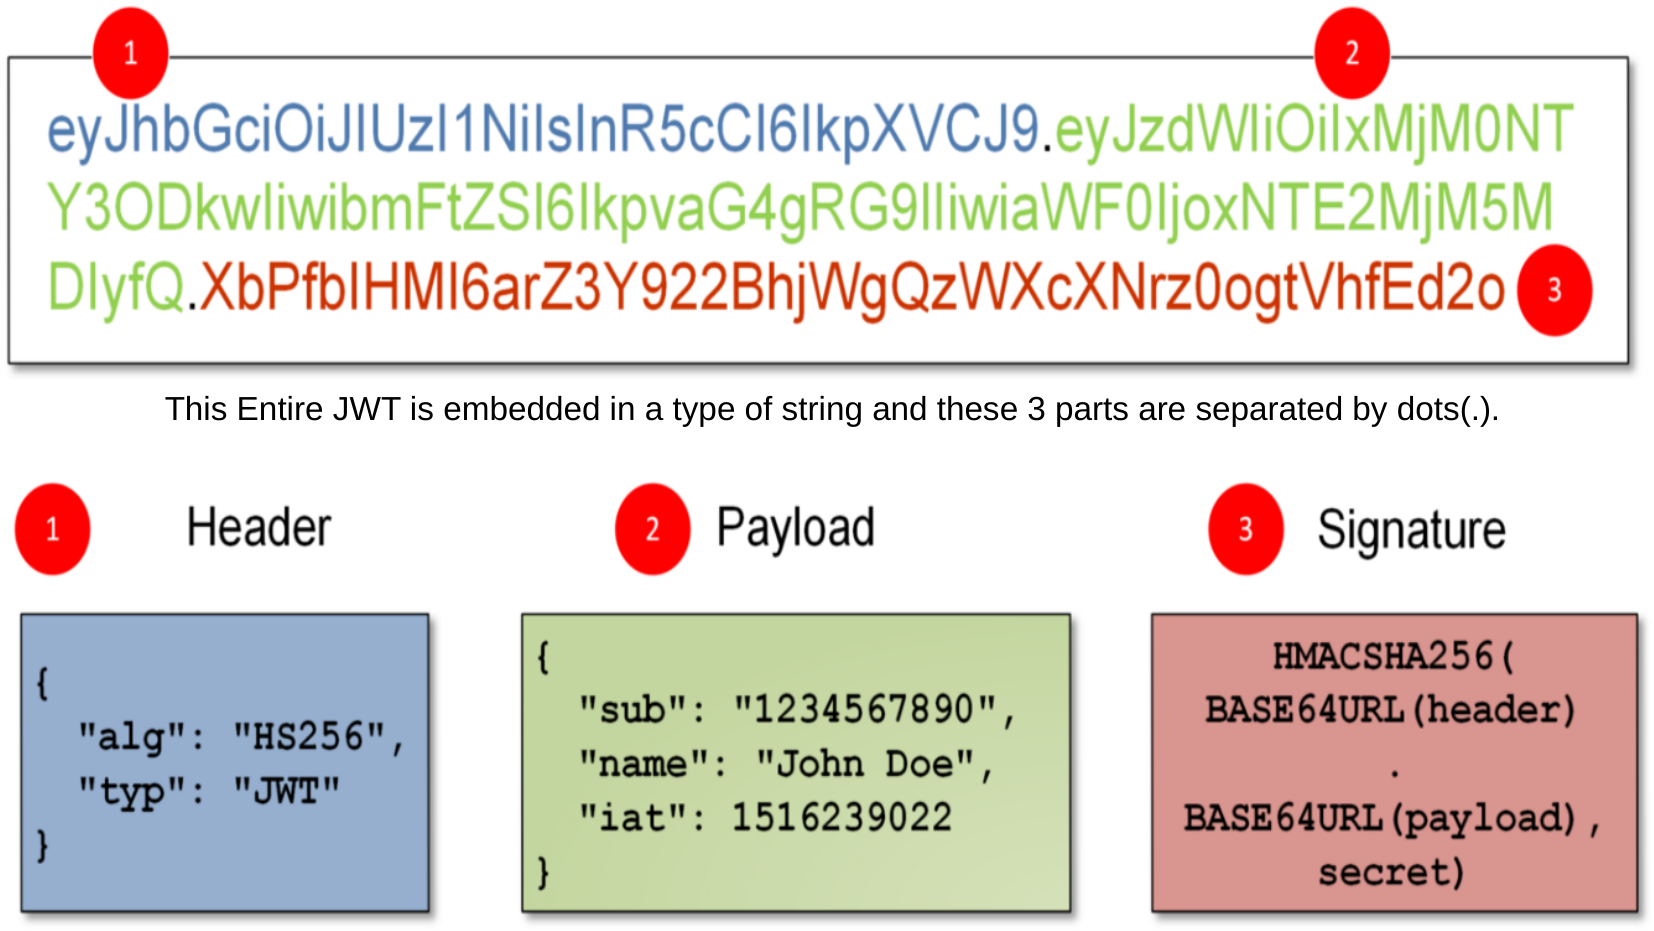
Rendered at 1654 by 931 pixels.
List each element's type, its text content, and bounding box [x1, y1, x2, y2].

text_box This Entire JWT is embedded in a type of string and these 3 parts are separated by dots(.). [150, 383, 1518, 436]
picture [0, 4, 1654, 931]
